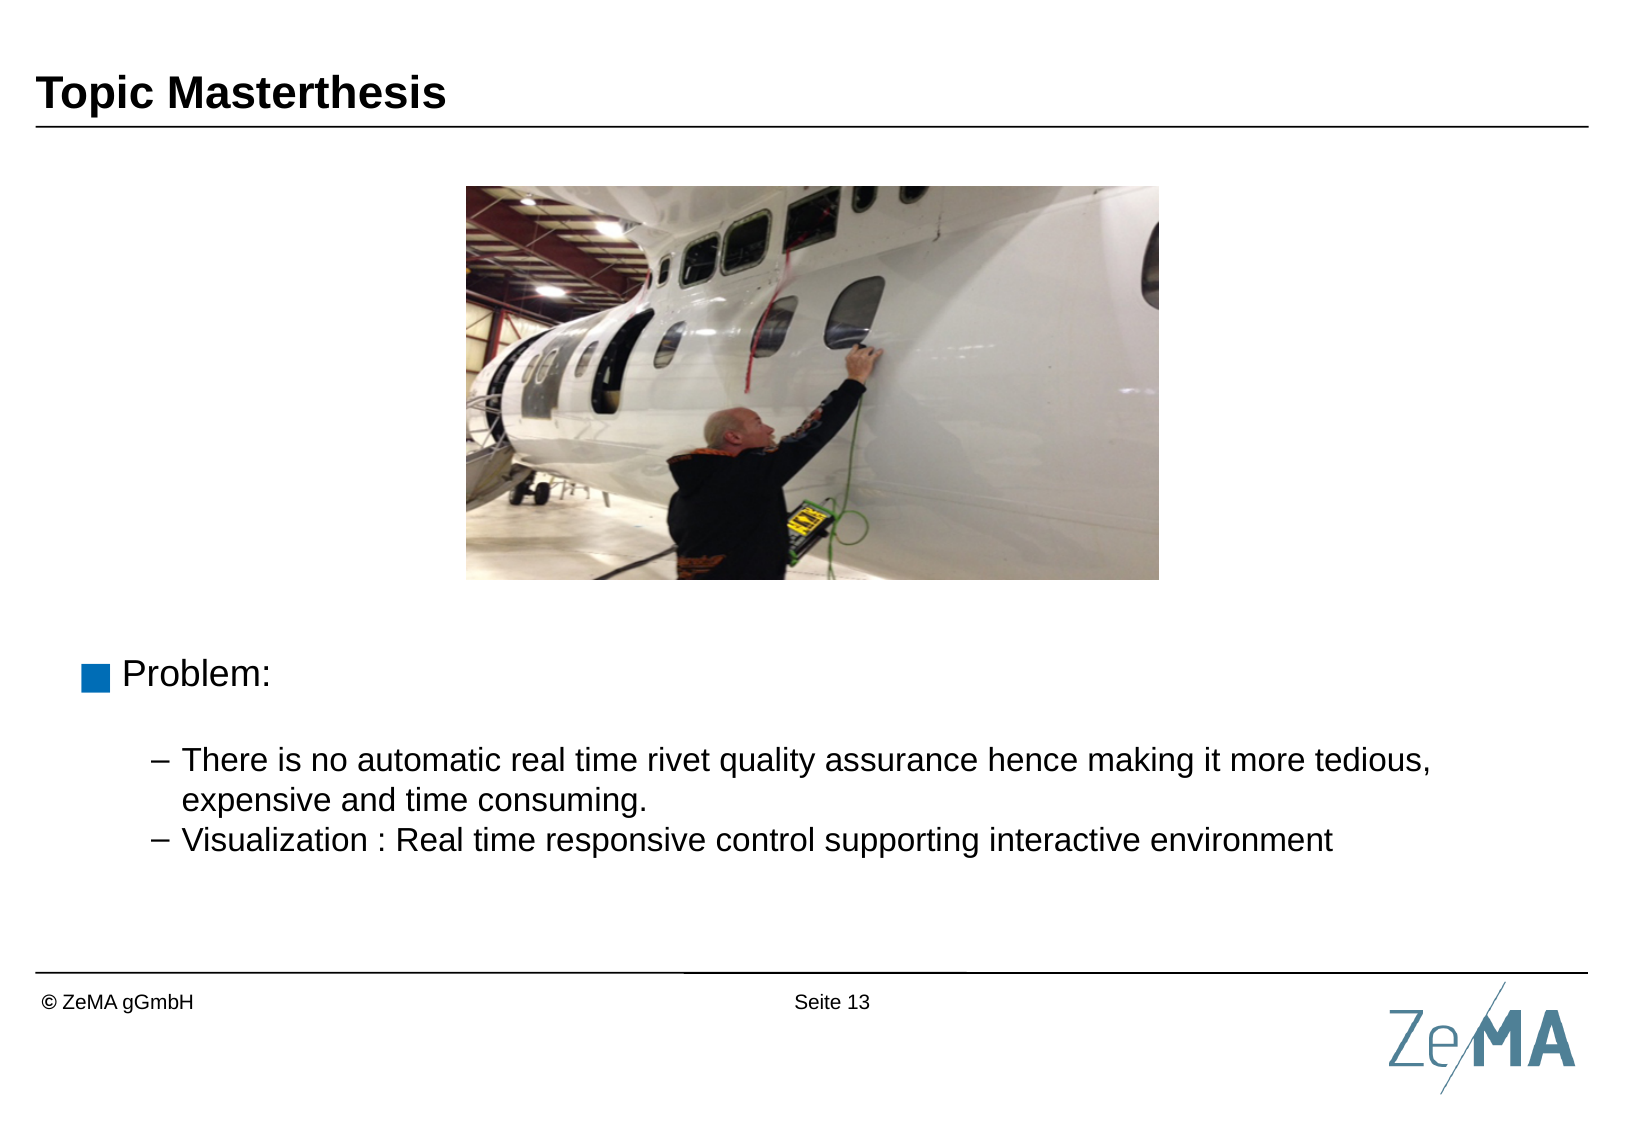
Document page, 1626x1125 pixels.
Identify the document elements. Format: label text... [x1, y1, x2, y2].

title Topic Masterthesis [35, 0, 1589, 118]
picture [1379, 981, 1584, 1095]
list Problem: There is no automatic real time rivet quality assurance hence making it more tedious, expensive and time consuming. Visualization : Real time responsive control supporting interactive environment [78, 648, 1535, 922]
picture [466, 186, 1159, 581]
